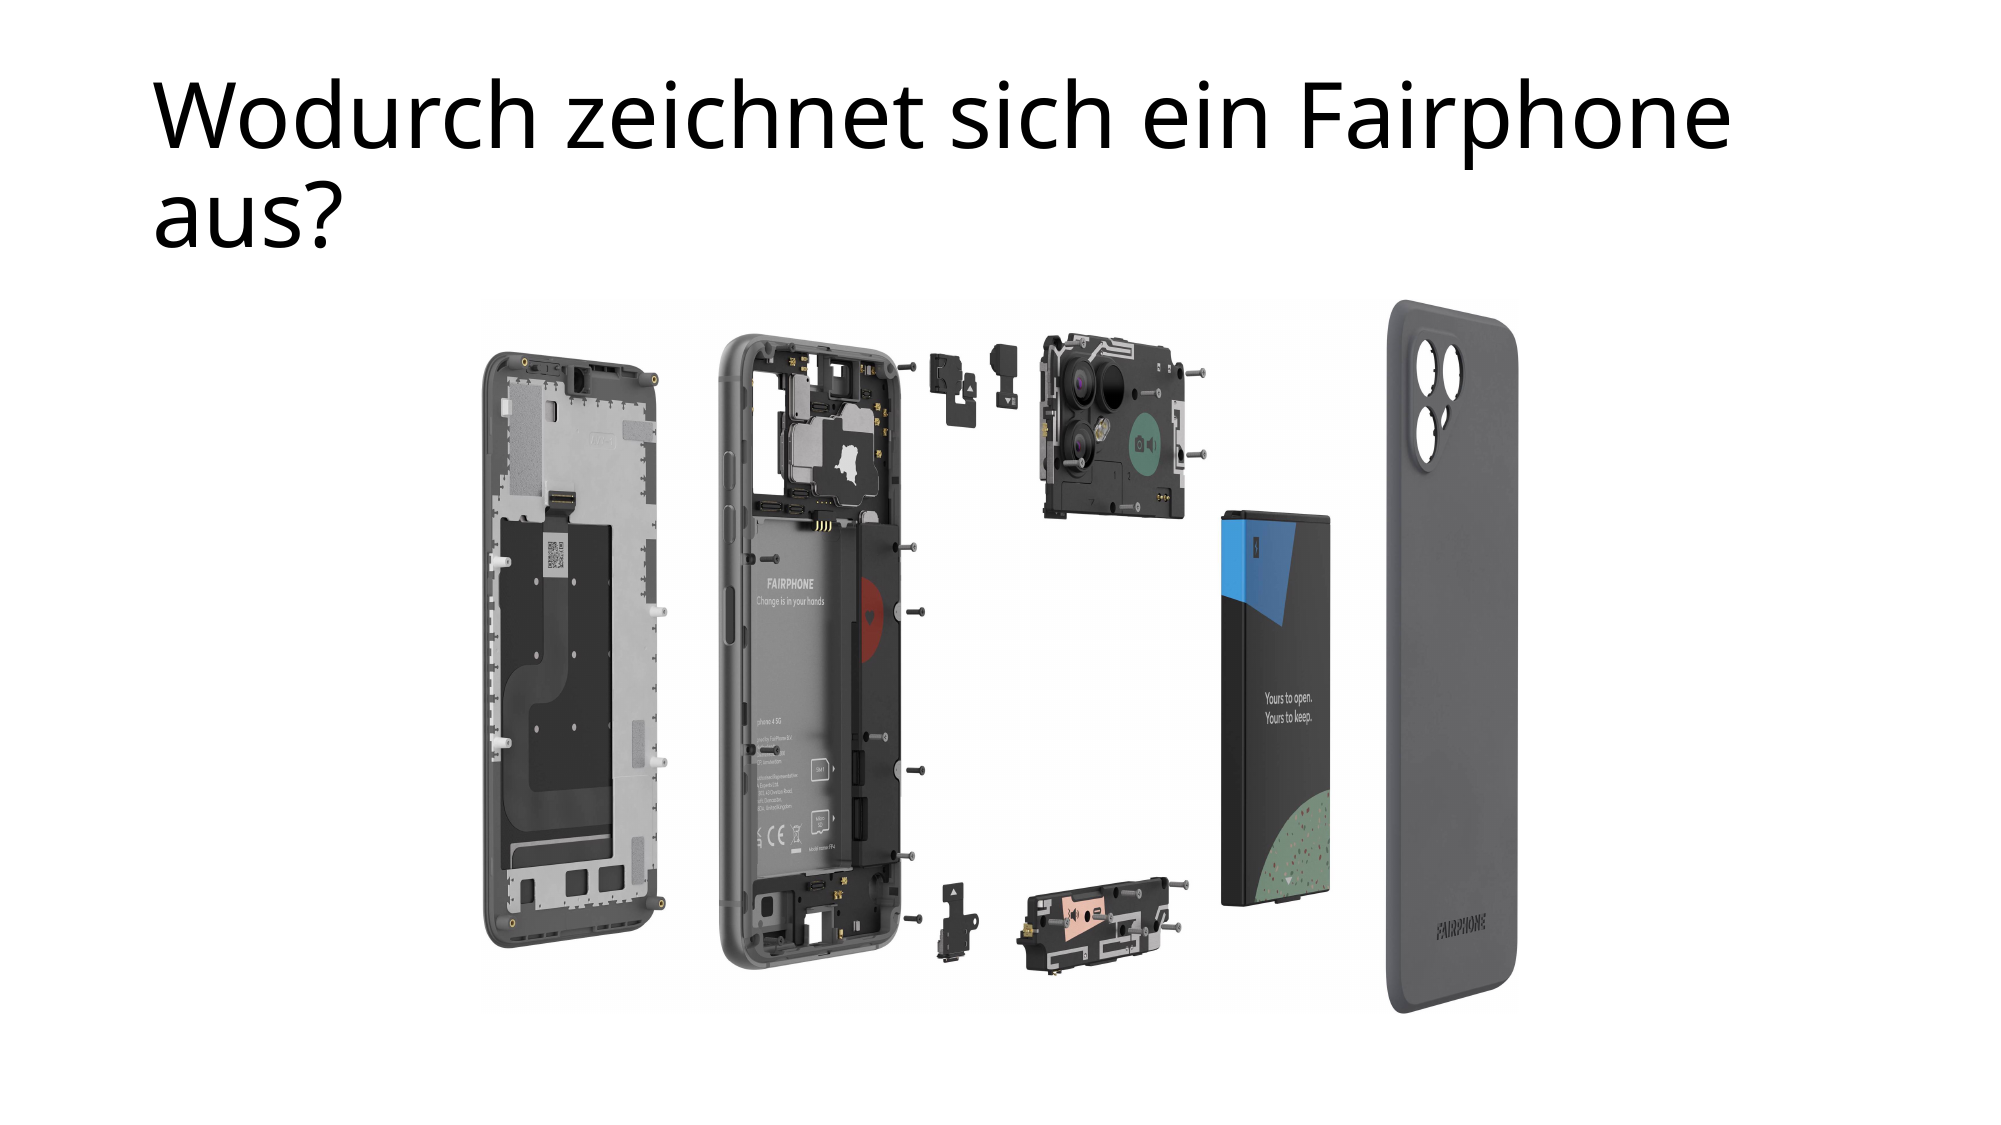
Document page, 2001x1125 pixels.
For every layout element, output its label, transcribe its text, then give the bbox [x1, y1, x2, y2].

title Wodurch zeichnet sich ein Fairphone aus? [137, 59, 1863, 278]
picture [481, 299, 1519, 1014]
